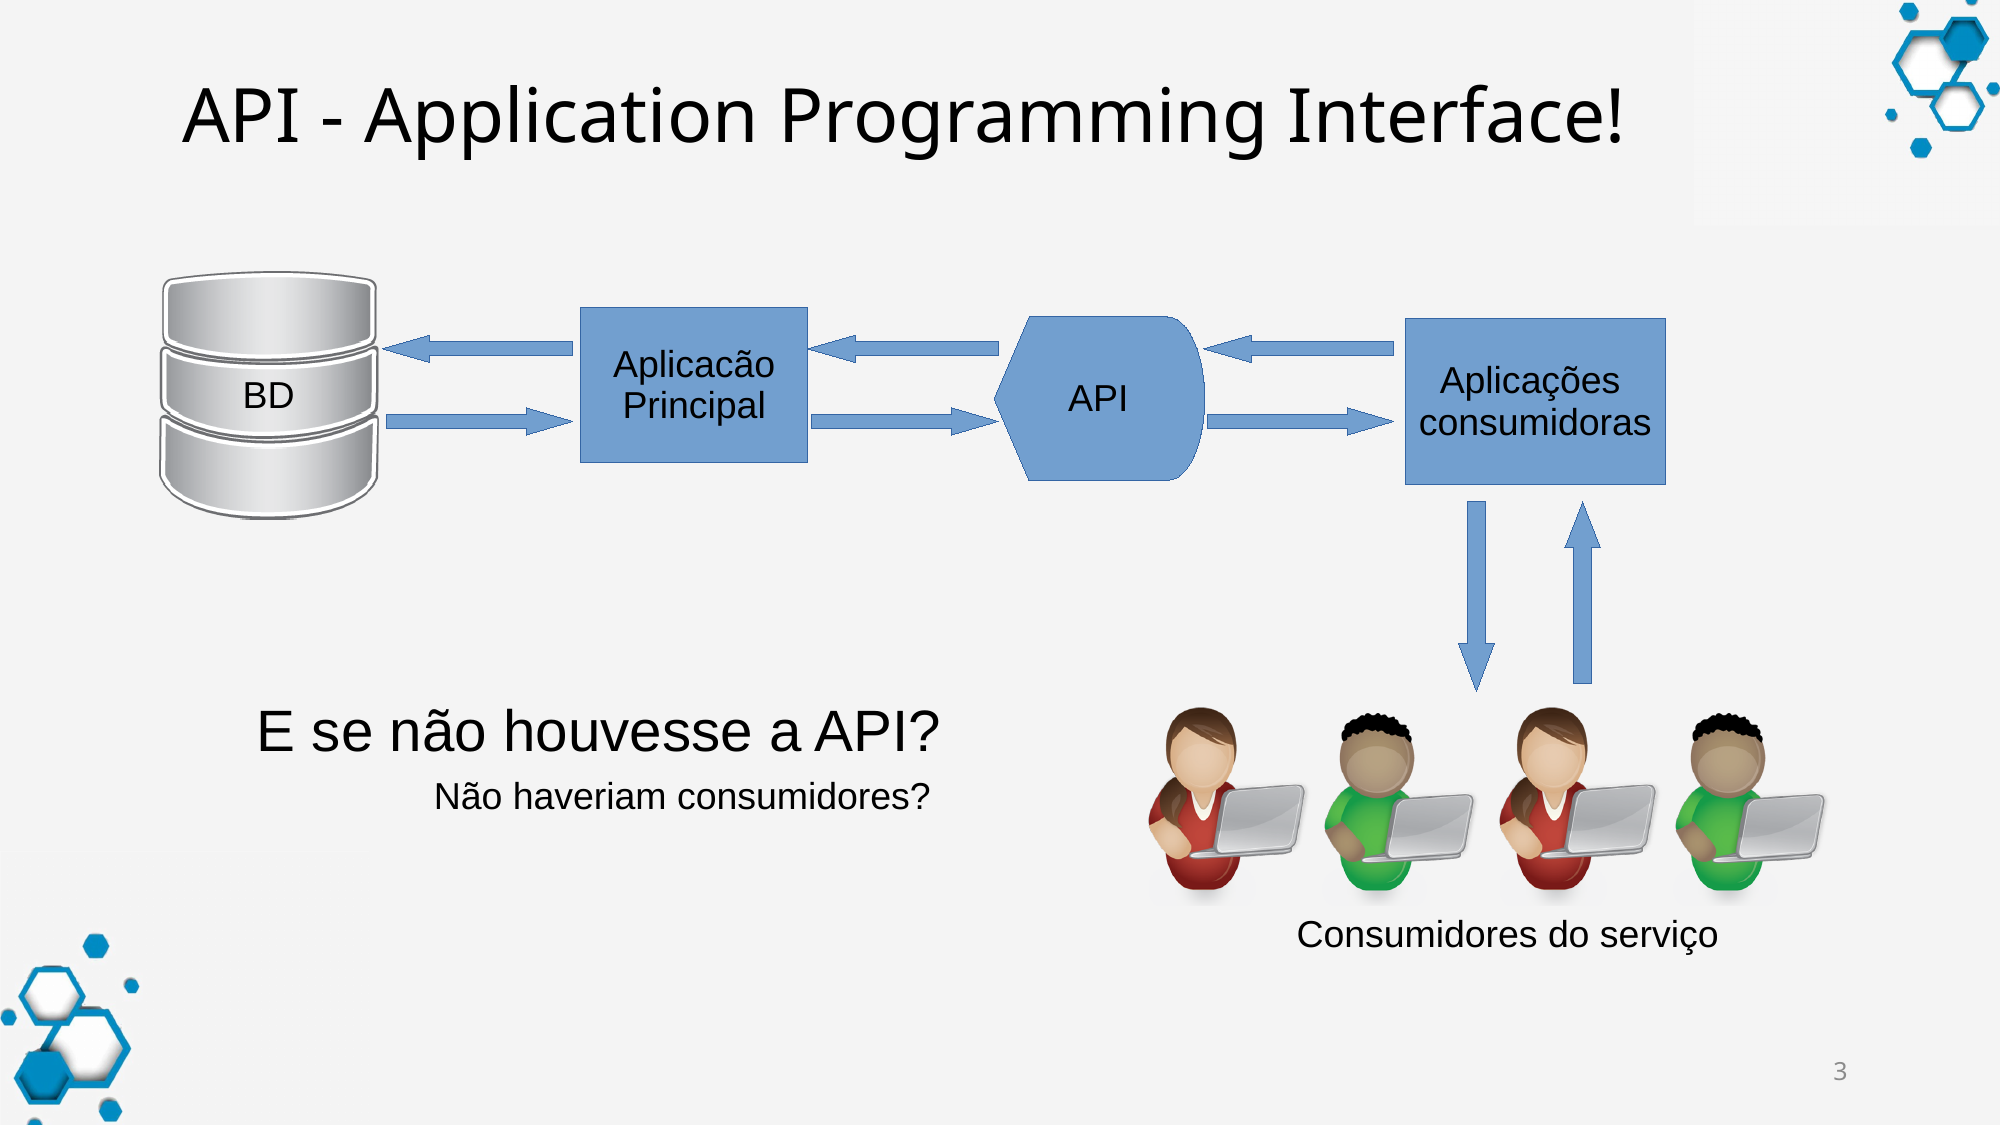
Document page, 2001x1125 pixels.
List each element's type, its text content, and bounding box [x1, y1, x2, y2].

text_box API [994, 316, 1205, 481]
picture [159, 271, 379, 520]
picture [1134, 695, 1837, 906]
text_box [1458, 501, 1495, 692]
picture [1694, 0, 2000, 226]
text_box Aplicações consumidoras [1405, 318, 1666, 485]
text_box [382, 335, 573, 363]
text_box E se não houvesse a API? [242, 690, 963, 772]
text_box Não haveriam consumidores? [419, 767, 951, 825]
text_box Aplicacão Principal [580, 307, 808, 463]
text_box [1207, 407, 1394, 436]
picture [1, 852, 369, 1125]
text_box [807, 335, 999, 363]
text_box [386, 407, 573, 436]
text_box [1564, 501, 1601, 684]
text_box Consumidores do serviço [1281, 906, 1766, 969]
slide_number <número> [1412, 1042, 1863, 1103]
text_box [1203, 335, 1394, 363]
title API - Application Programming Interface! [167, 53, 1743, 184]
text_box [811, 407, 999, 436]
